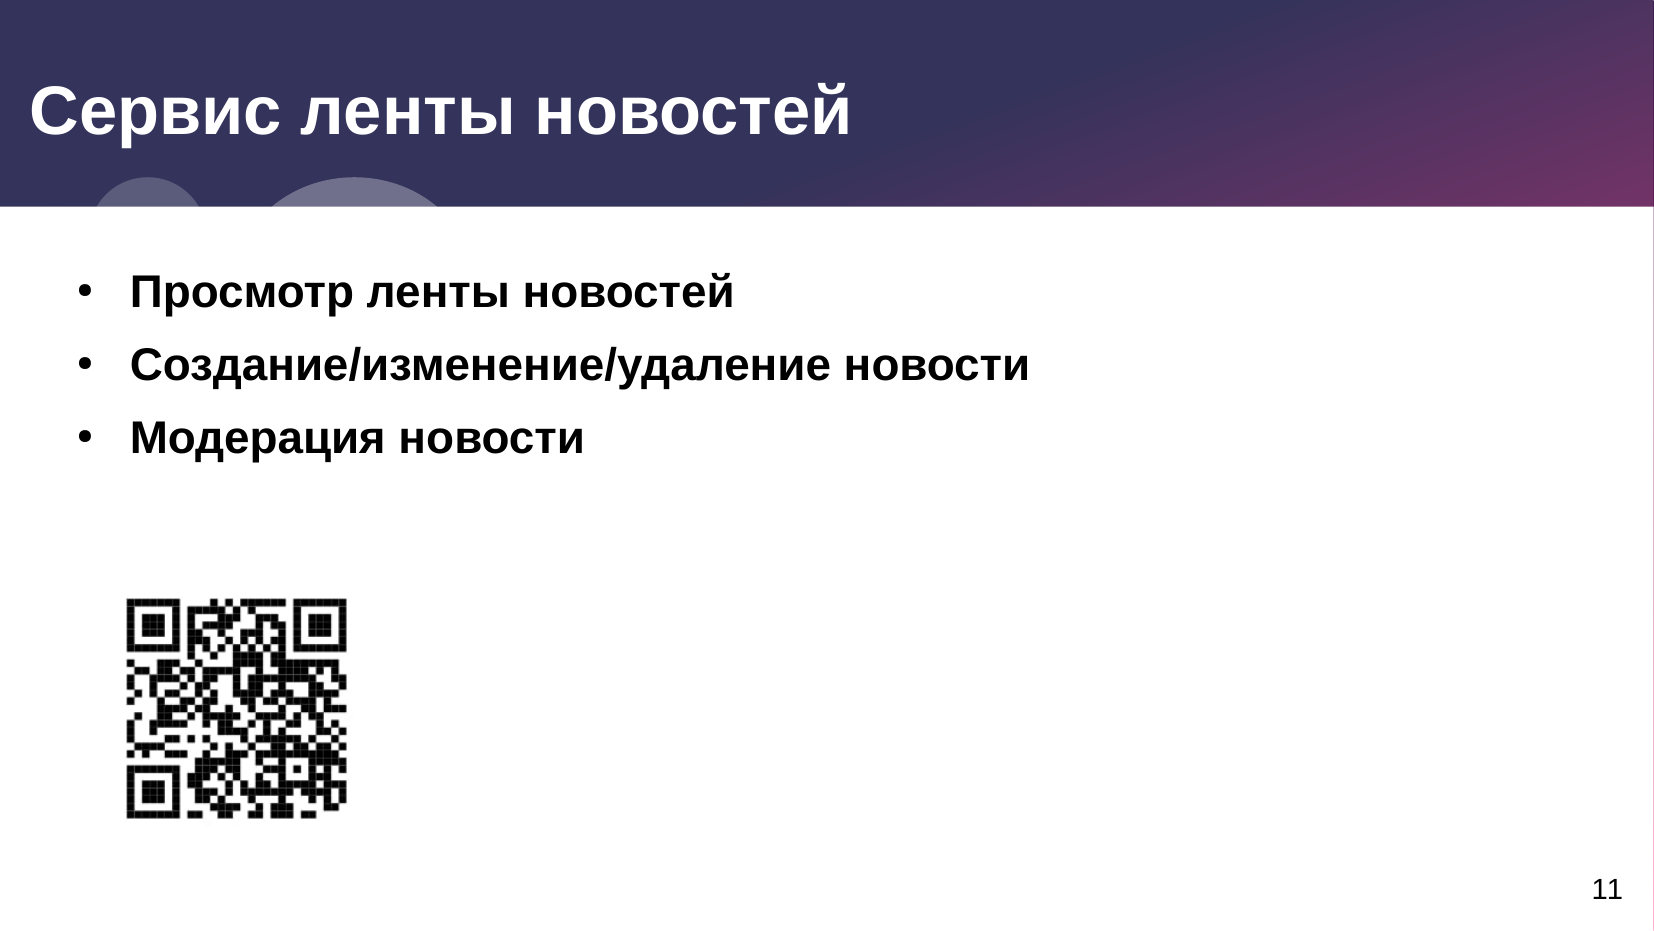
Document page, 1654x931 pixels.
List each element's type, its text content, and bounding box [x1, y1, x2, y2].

list Просмотр ленты новостей Создание/изменение/удаление новости Модерация новости [59, 265, 1152, 502]
picture [116, 588, 355, 827]
title Сервис ленты новостей [29, 29, 886, 192]
